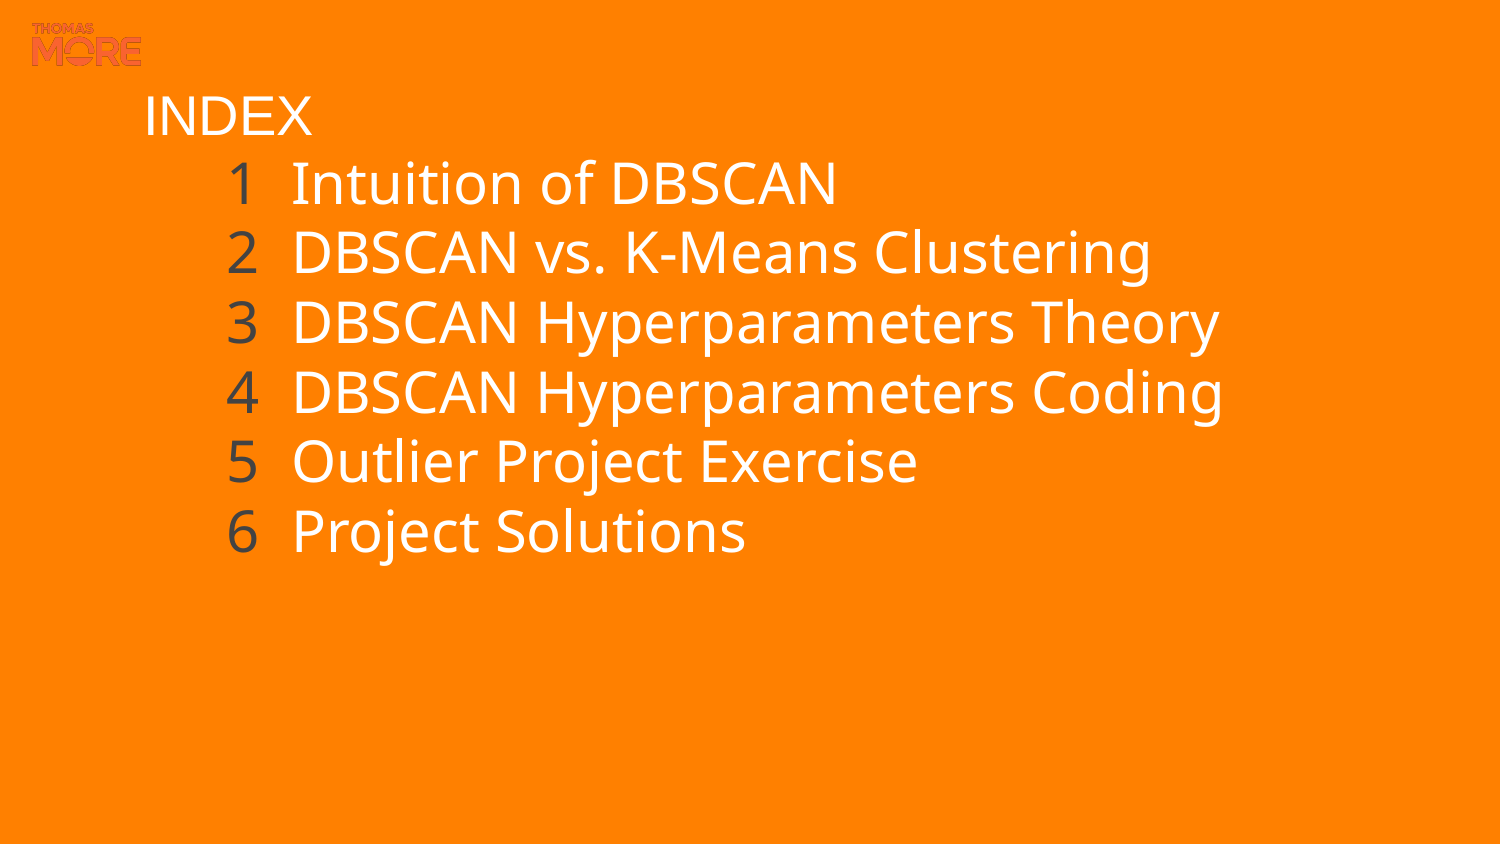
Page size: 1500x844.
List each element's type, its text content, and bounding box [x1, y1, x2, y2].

picture [22, 13, 151, 76]
list INDEX Intuition of DBSCAN DBSCAN vs. K-Means Clustering DBSCAN Hyperparameters Theory DBSCAN Hyperparameters Coding Outlier Project Exercise Project Solutions [75, 79, 1425, 569]
